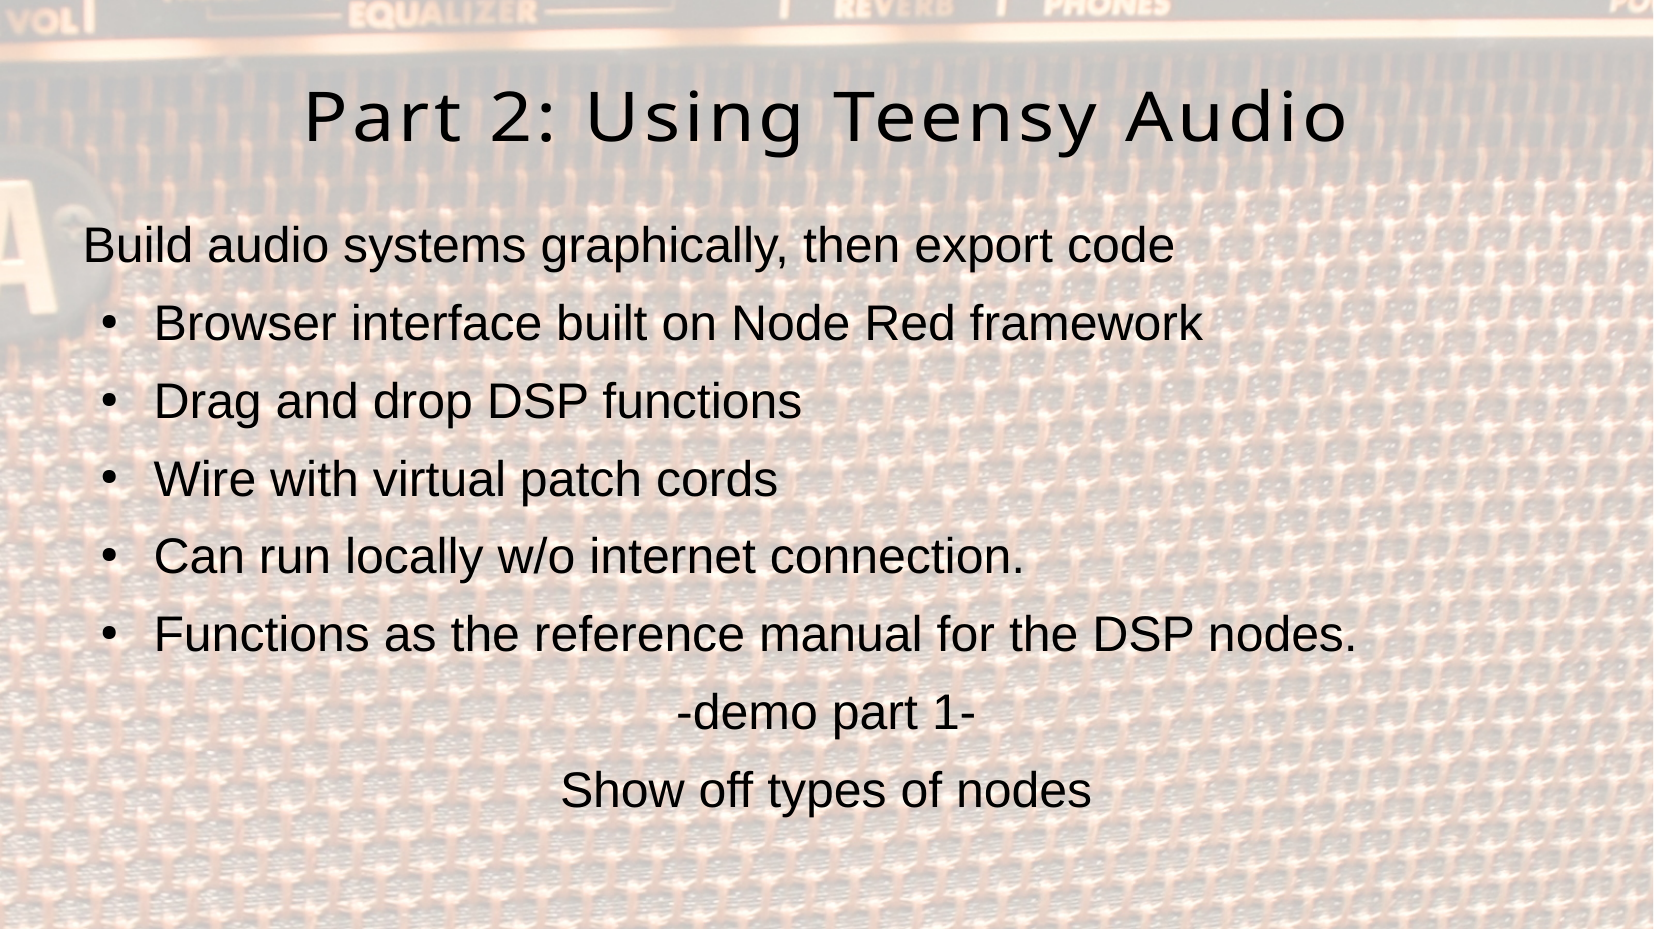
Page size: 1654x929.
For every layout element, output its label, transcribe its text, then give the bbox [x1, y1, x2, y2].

picture [0, 0, 1654, 929]
list Build audio systems graphically, then export code Browser interface built on Node Red framework Drag and drop DSP functions Wire with virtual patch cords Can run locally w/o internet connection. Functions as the reference manual for the DSP nodes. -demo part 1- Show off types of nodes [82, 217, 1571, 756]
title Part 2: Using Teensy Audio [82, 36, 1571, 192]
